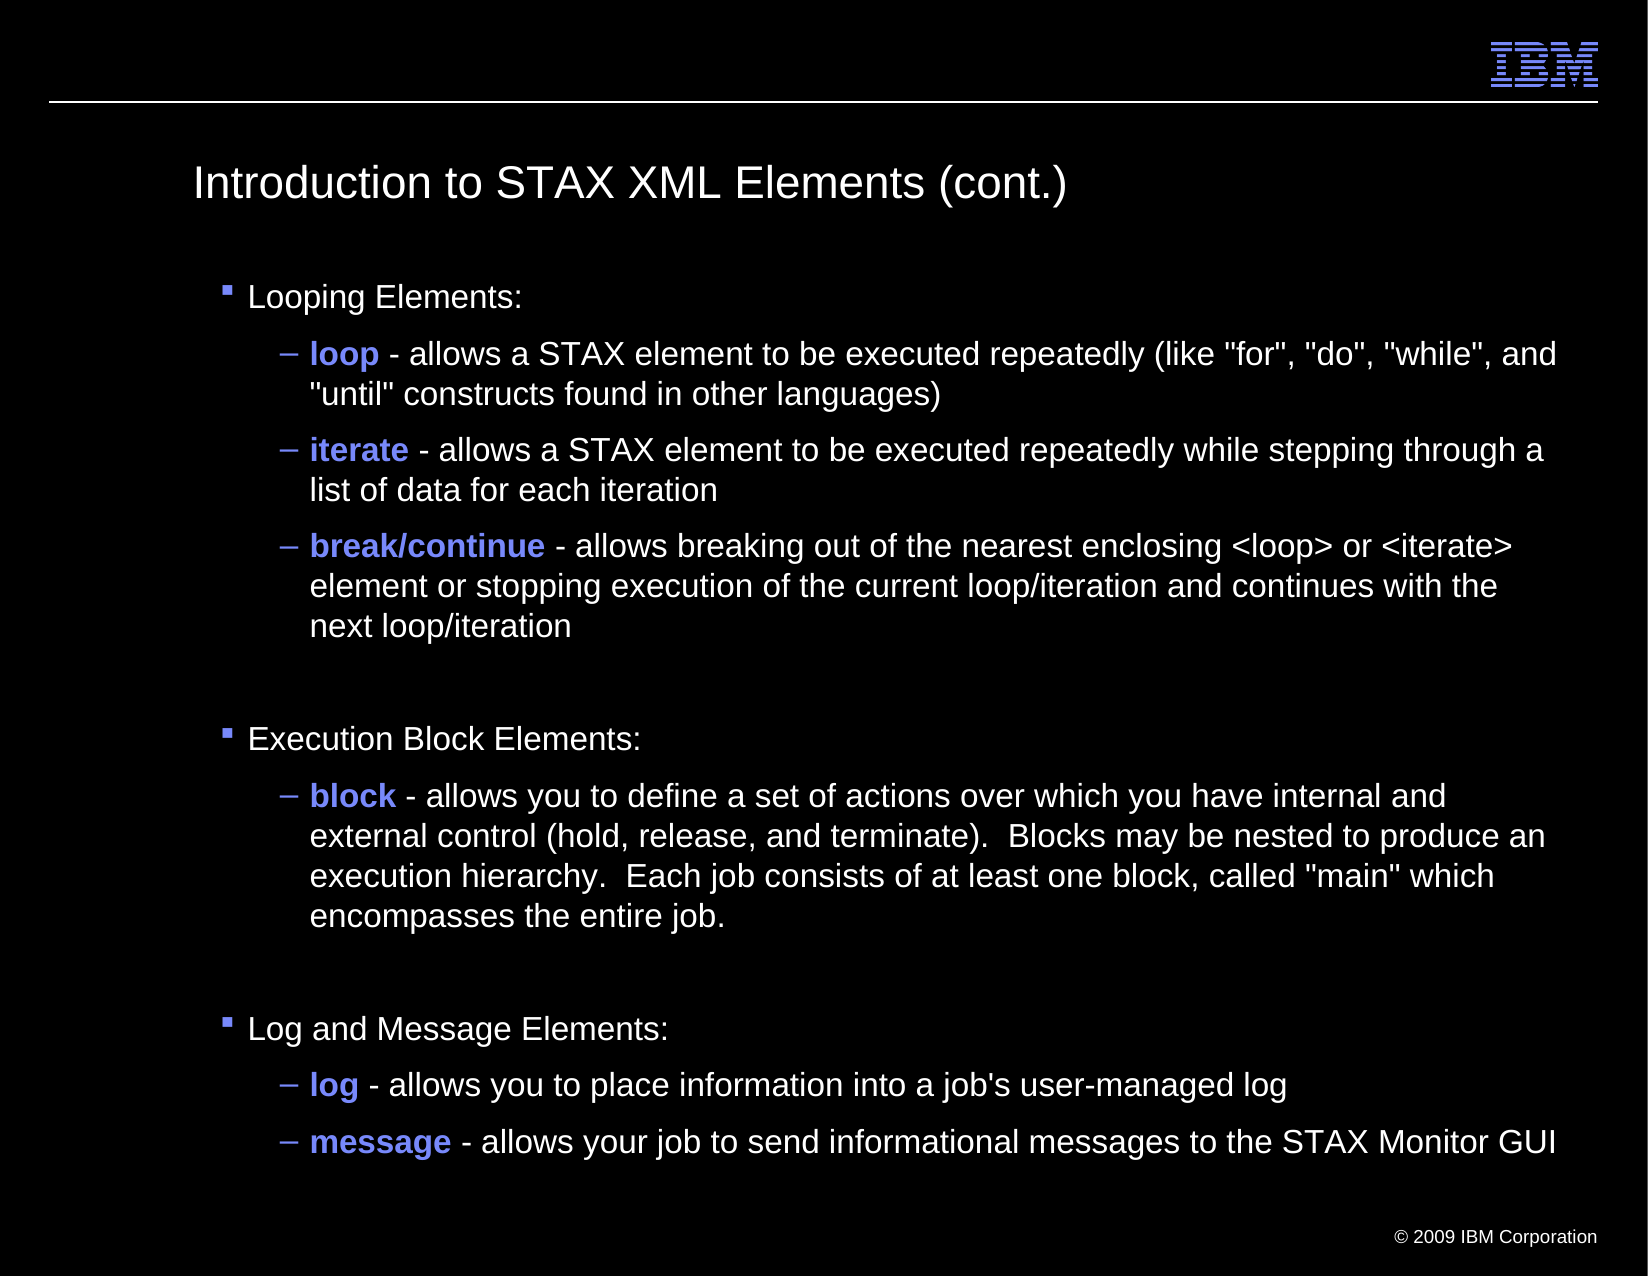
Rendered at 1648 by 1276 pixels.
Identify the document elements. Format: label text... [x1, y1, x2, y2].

text_box Looping Elements: loop - allows a STAX element to be executed repeatedly (like "for", "do", "while", and "until" constructs found in other languages) iterate - allows a STAX element to be executed repeatedly while stepping through a list of data for each iteration break/continue - allows breaking out of the nearest enclosing <loop> or <iterate> element or stopping execution of the current loop/iteration and continues with the next loop/iteration Execution Block Elements: block - allows you to define a set of actions over which you have internal and external control (hold, release, and terminate). Blocks may be nested to produce an execution hierarchy. Each job consists of at least one block, called "main" which encompasses the entire job. Log and Message Elements: log - allows you to place information into a job's user-managed log message - allows your job to send informational messages to the STAX Monitor GUI [219, 275, 1570, 1160]
title Introduction to STAX XML Elements (cont.) [175, 150, 1648, 244]
picture [1491, 42, 1598, 87]
